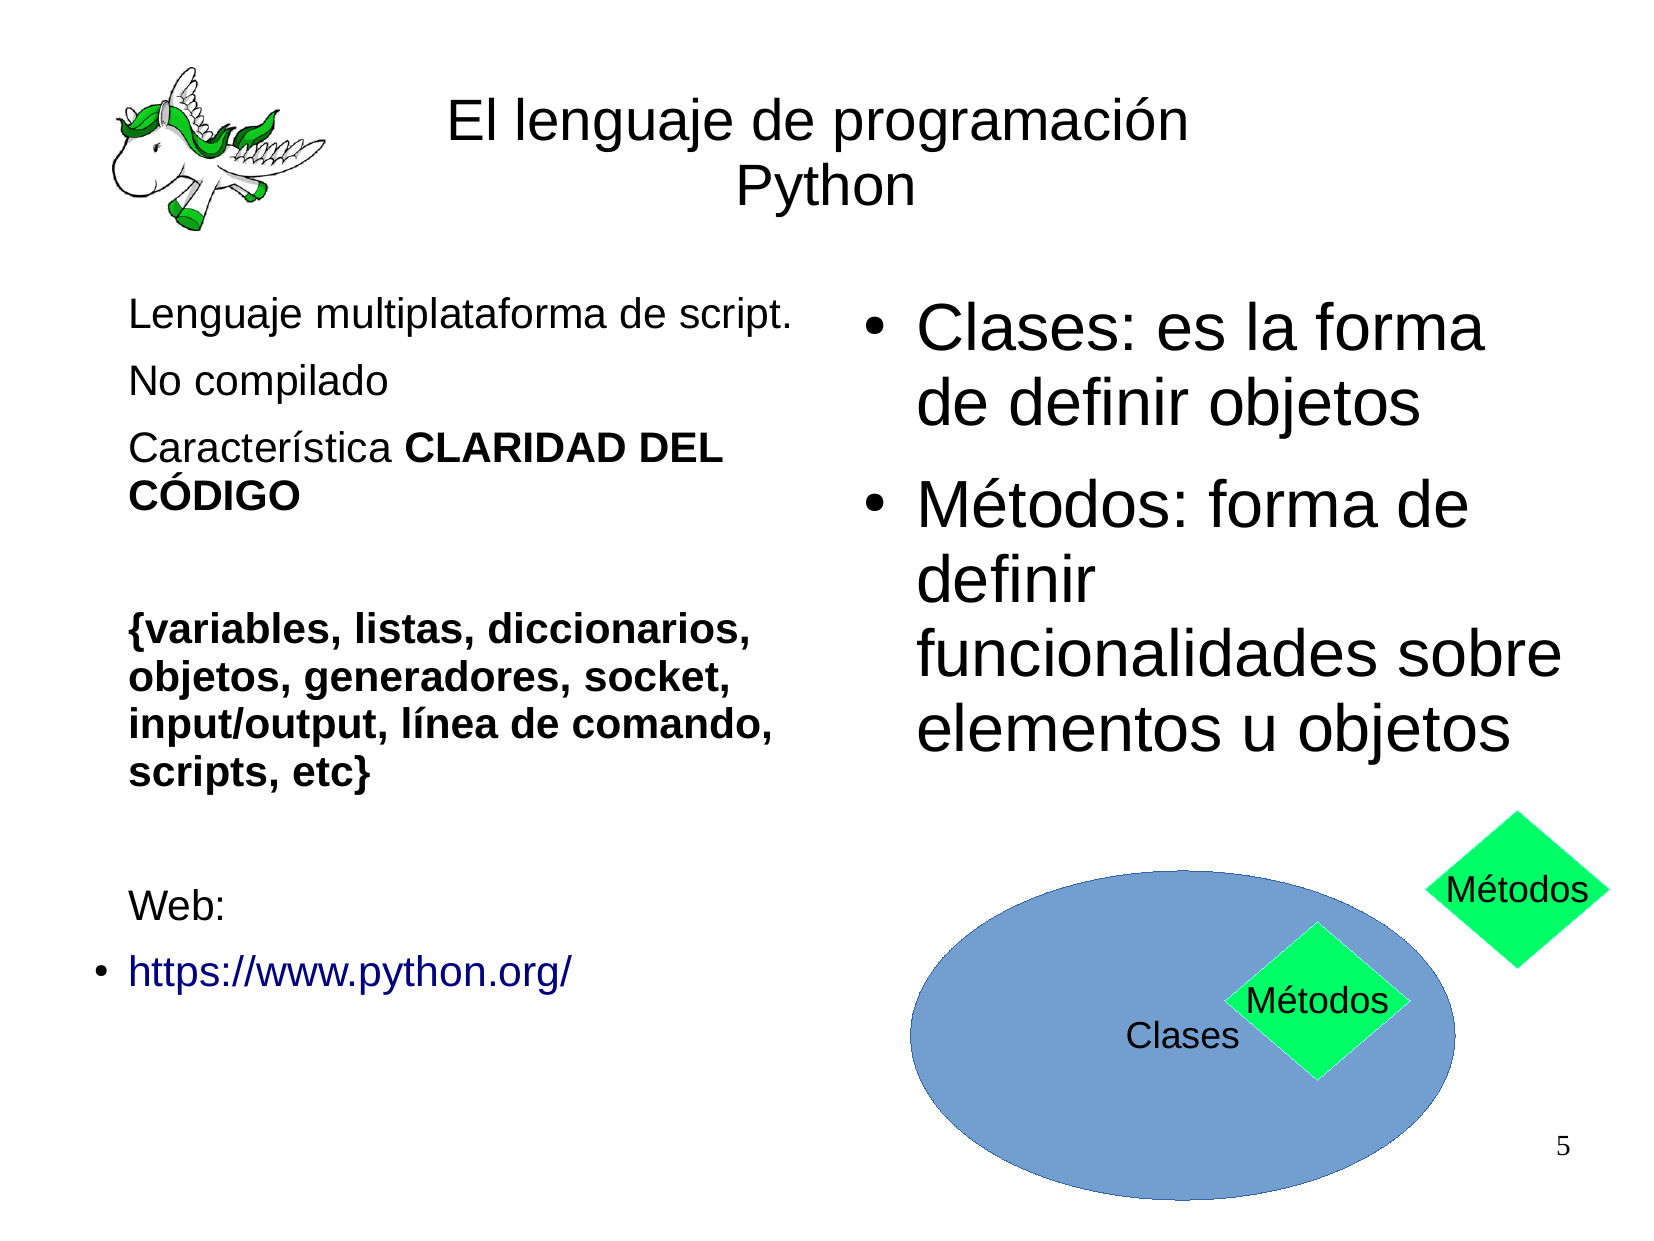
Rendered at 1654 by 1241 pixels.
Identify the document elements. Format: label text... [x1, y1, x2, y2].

list Métodos: forma de definir funcionalidades sobre elementos u objetos [845, 466, 1572, 811]
text_box Métodos [1424, 809, 1611, 969]
list Clases: es la forma de definir objetos [845, 290, 1572, 466]
text_box Clases [910, 870, 1456, 1201]
title El lenguaje de programación Python [82, 49, 1571, 257]
picture [76, 58, 361, 241]
list Lenguaje multiplataforma de script. No compilado Característica CLARIDAD DEL CÓDIGO {variables, listas, diccionarios, objetos, generadores, socket, input/output, línea de comando, scripts, etc} Web: https://www.python.org/ [82, 290, 809, 1010]
text_box Métodos [1224, 921, 1411, 1081]
